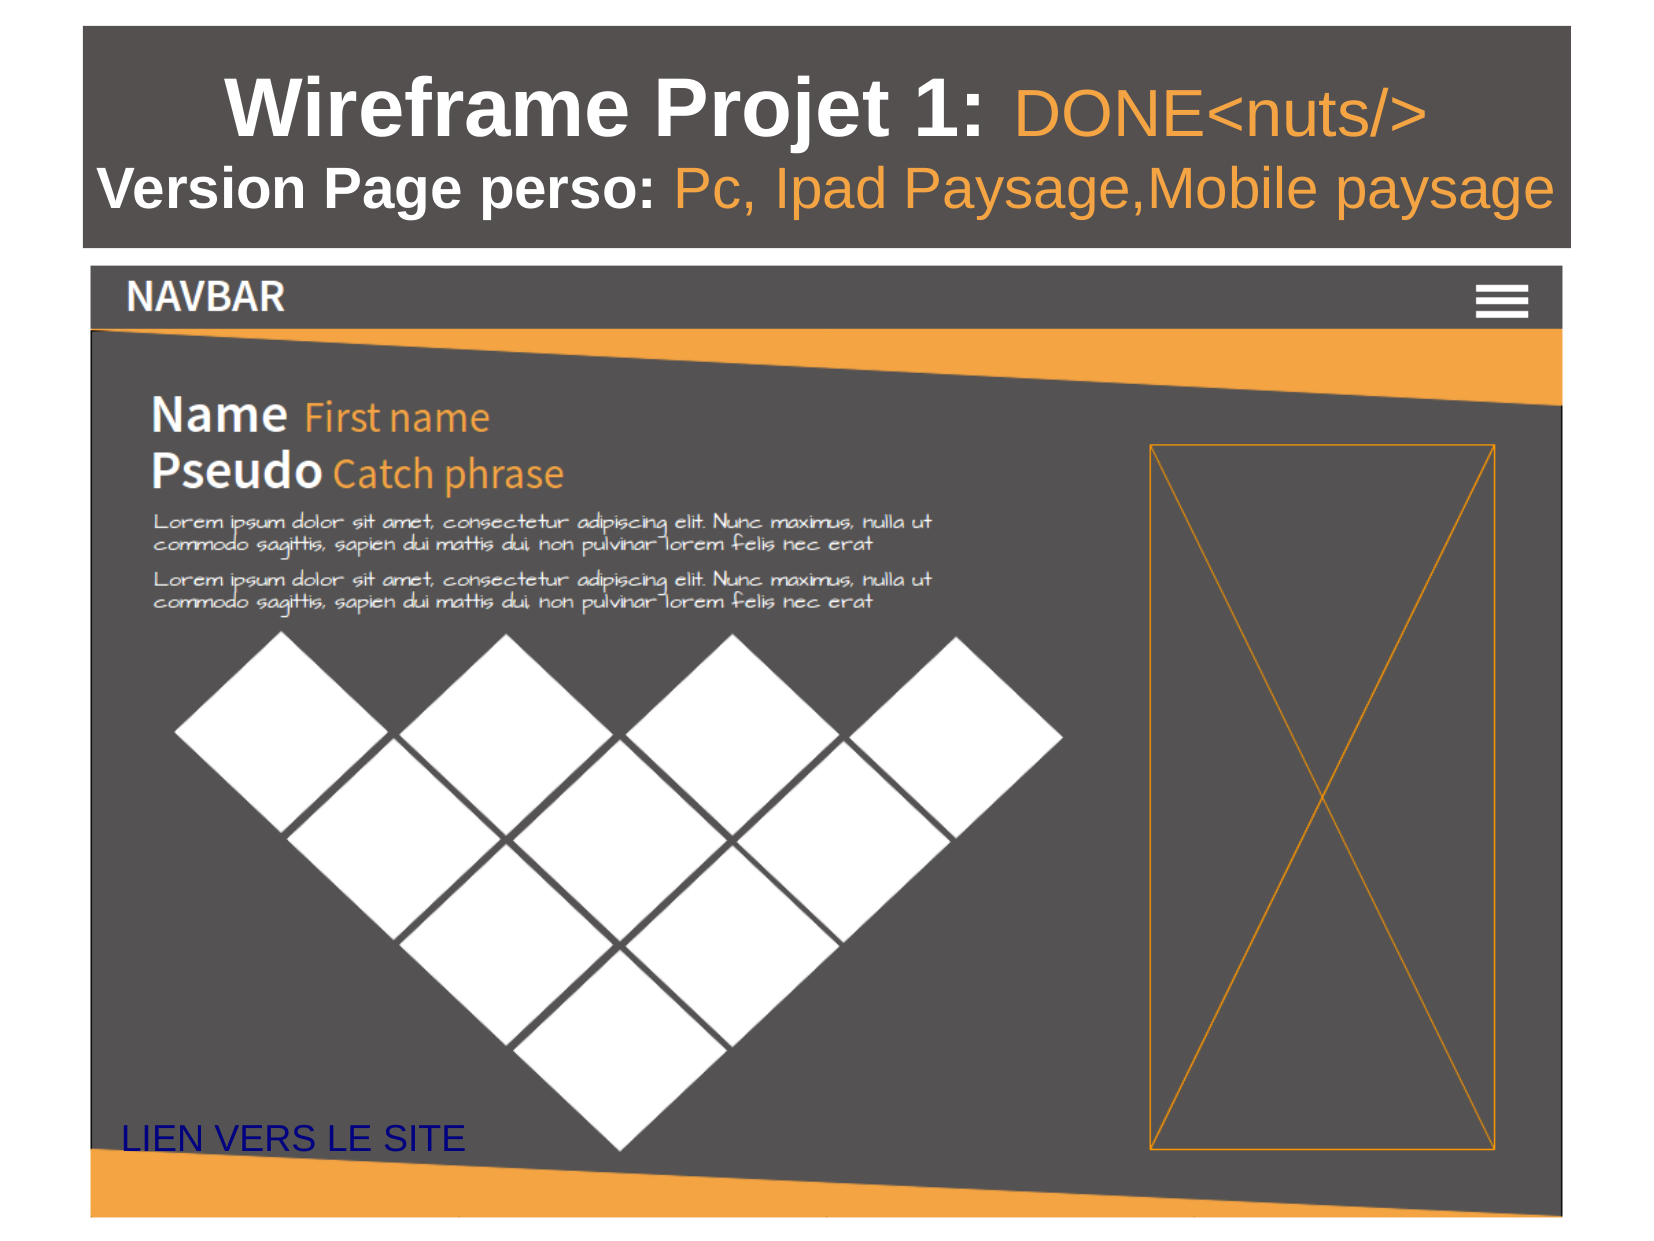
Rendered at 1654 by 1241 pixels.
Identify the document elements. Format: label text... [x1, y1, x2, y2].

picture [77, 248, 1575, 1241]
title Wireframe Projet 1: DONE<nuts/> Version Page perso: Pc, Ipad Paysage,Mobile paysage [82, 25, 1571, 249]
text_box LIEN VERS LE SITE [106, 1110, 1406, 1196]
